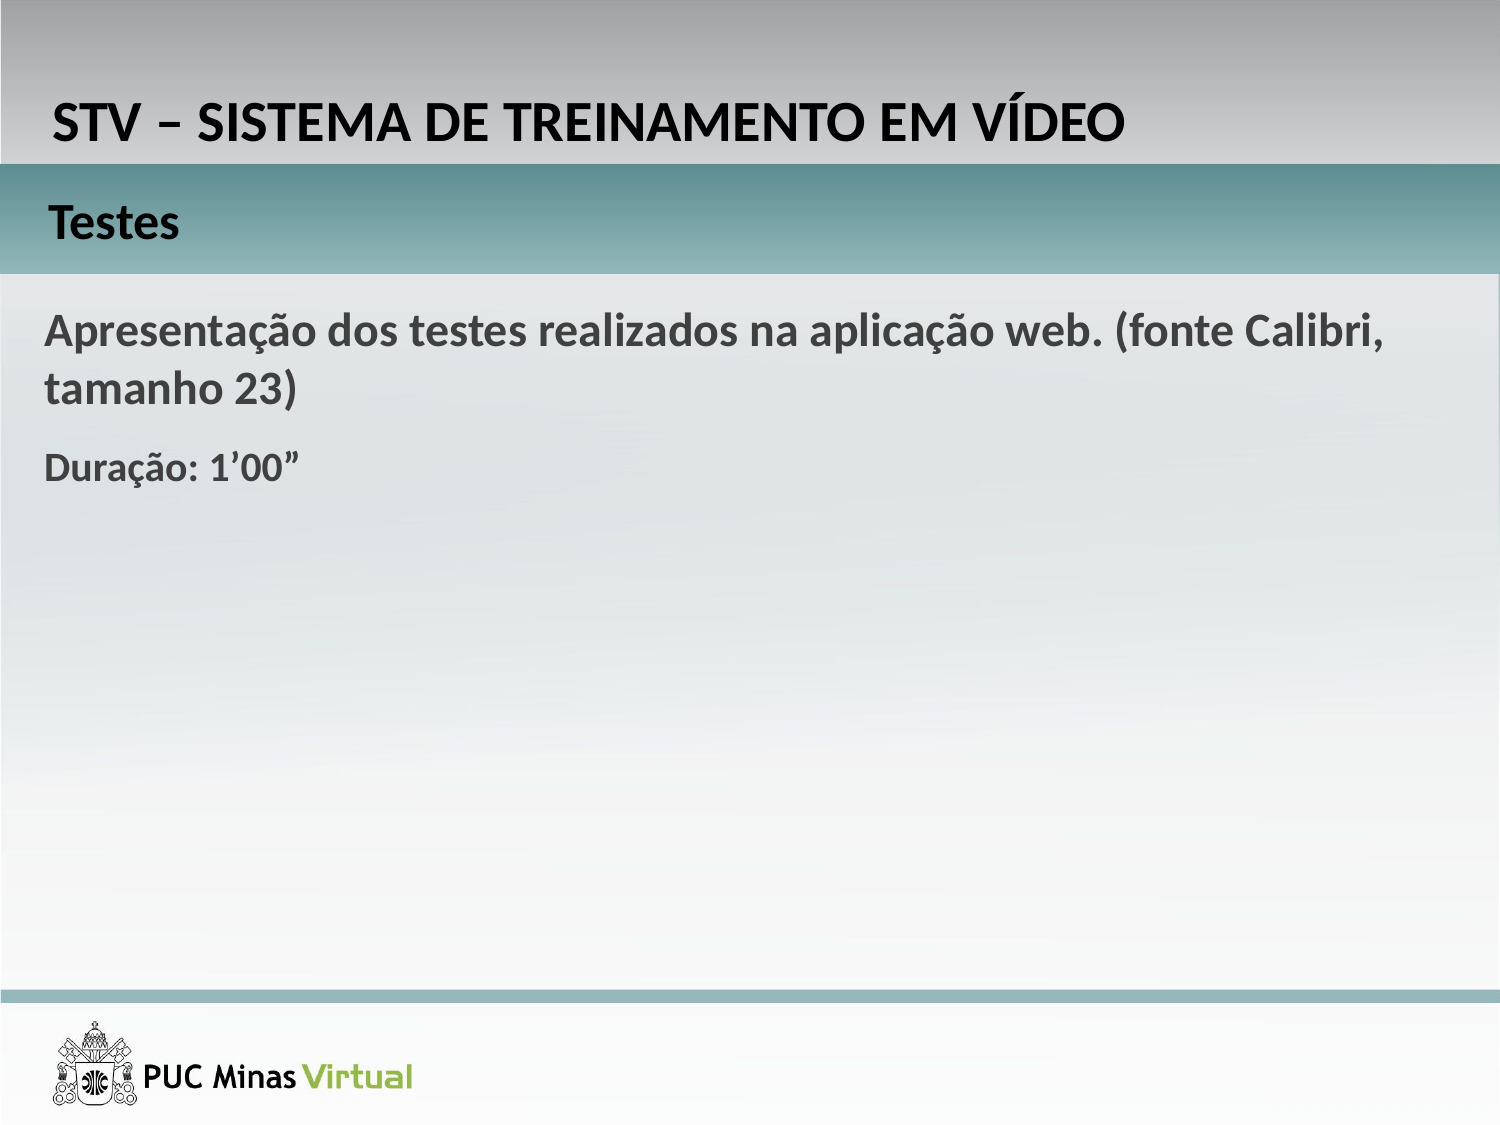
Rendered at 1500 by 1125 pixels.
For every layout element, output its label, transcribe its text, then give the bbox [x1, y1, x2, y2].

picture [0, 0, 1500, 164]
text_box STV – SISTEMA DE TREINAMENTO EM VÍDEO [37, 75, 1486, 161]
text_box Apresentação dos testes realizados na aplicação web. (fonte Calibri, tamanho 23) Duração: 1’00” [29, 290, 1478, 967]
text_box [0, 164, 1500, 274]
text_box Testes [33, 180, 1467, 258]
picture [0, 274, 1500, 1125]
